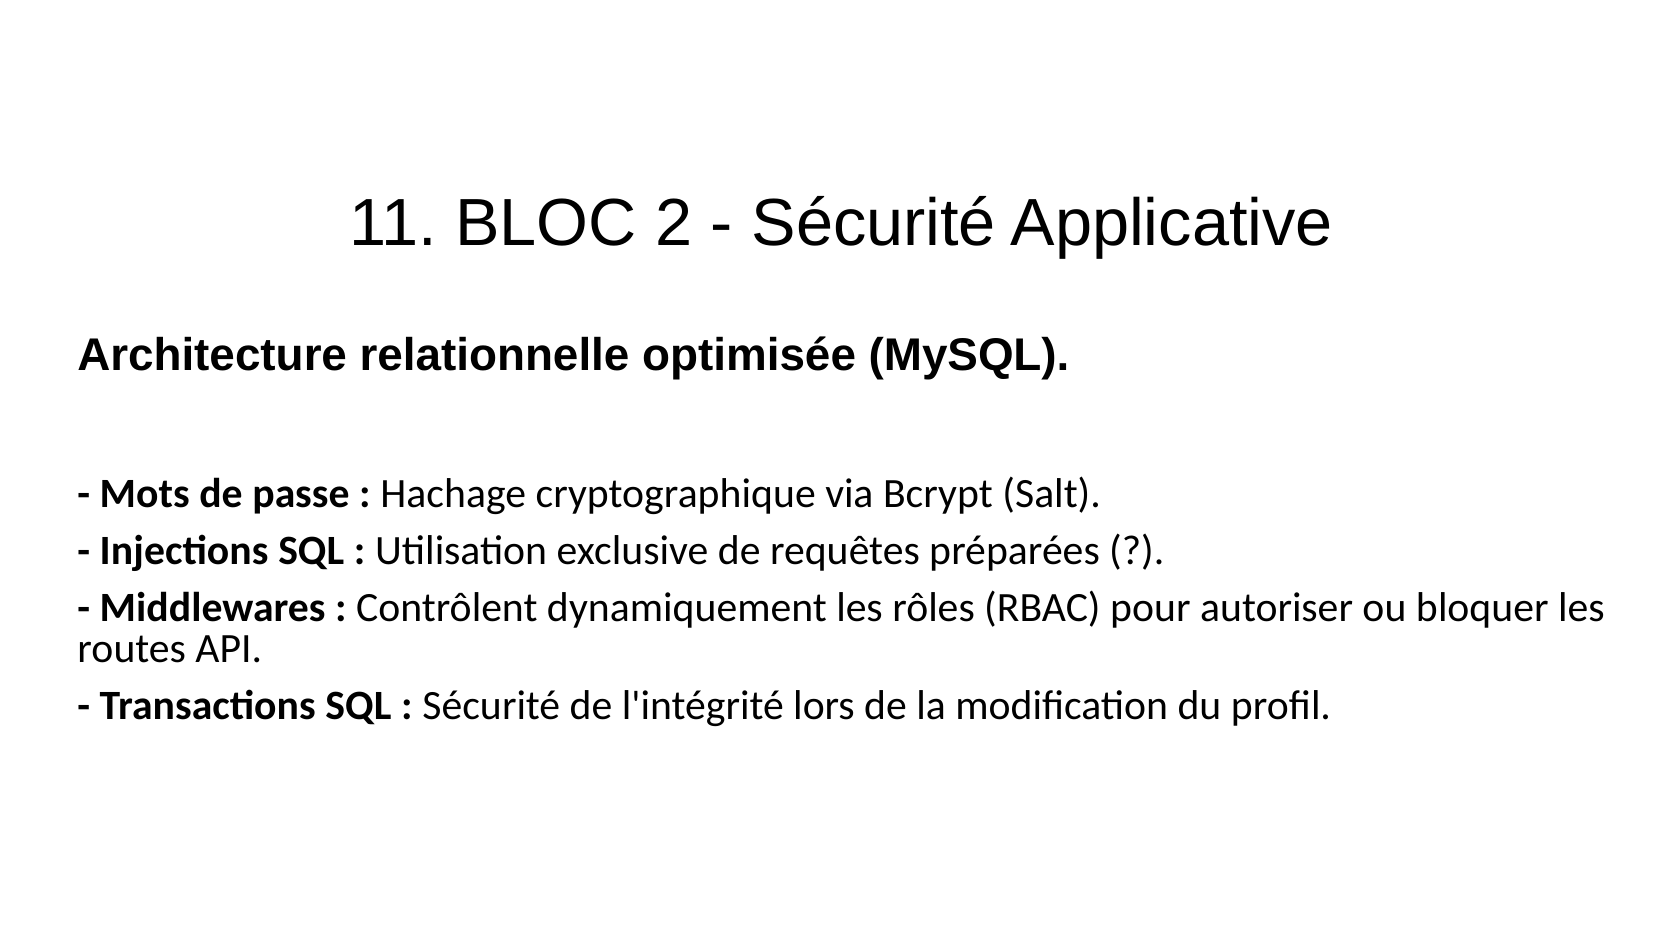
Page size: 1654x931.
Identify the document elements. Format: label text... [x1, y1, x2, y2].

subtitle 11. BLOC 2 - Sécurité Applicative Architecture relationnelle optimisée (MySQL). - Mots de passe : Hachage cryptographique via Bcrypt (Salt). - Injections SQL : Utilisation exclusive de requêtes préparées (?). - Middlewares : Contrôlent dynamiquement les rôles (RBAC) pour autoriser ou bloquer les routes API. - Transactions SQL : Sécurité de l'intégrité lors de la modification du profil. [58, 47, 1624, 916]
